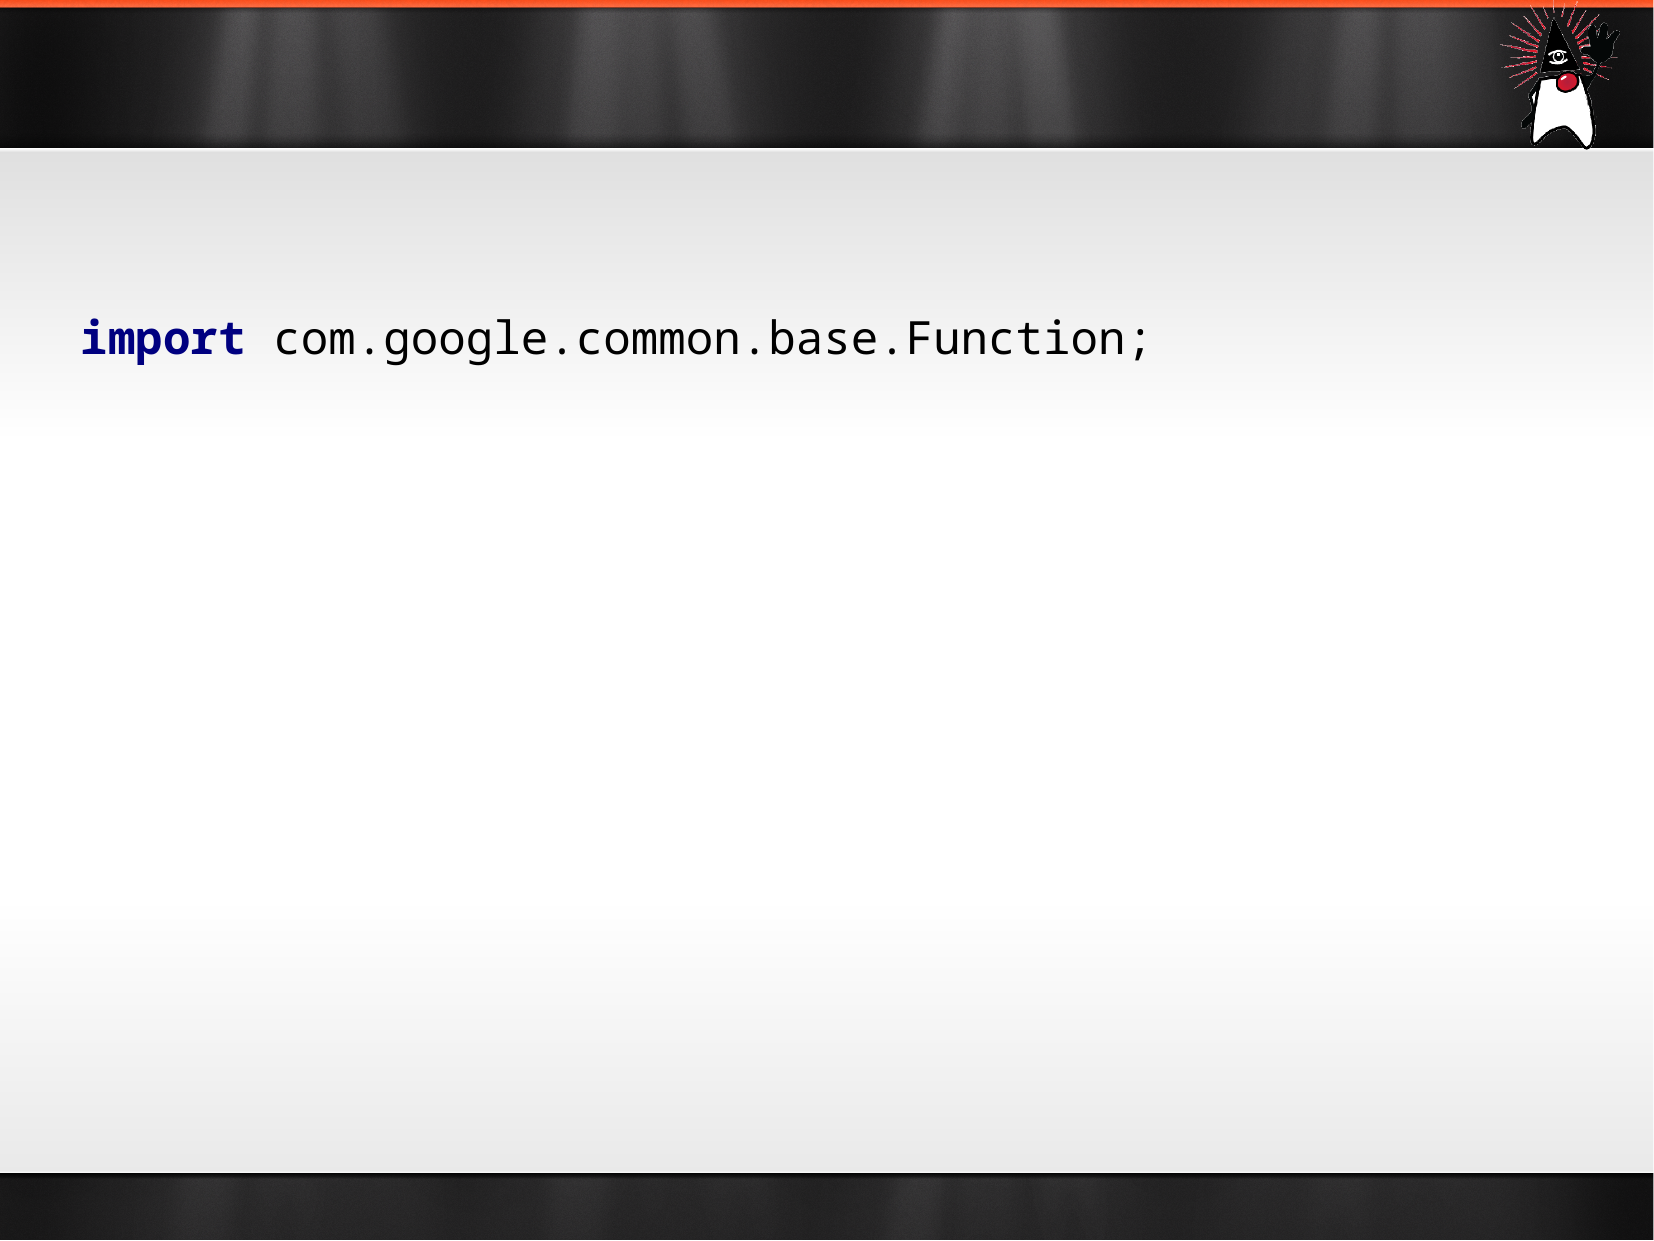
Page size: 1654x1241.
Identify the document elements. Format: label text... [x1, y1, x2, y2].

text_box import com.google.common.base.Function; [80, 305, 1654, 1125]
picture [0, 0, 1654, 1240]
